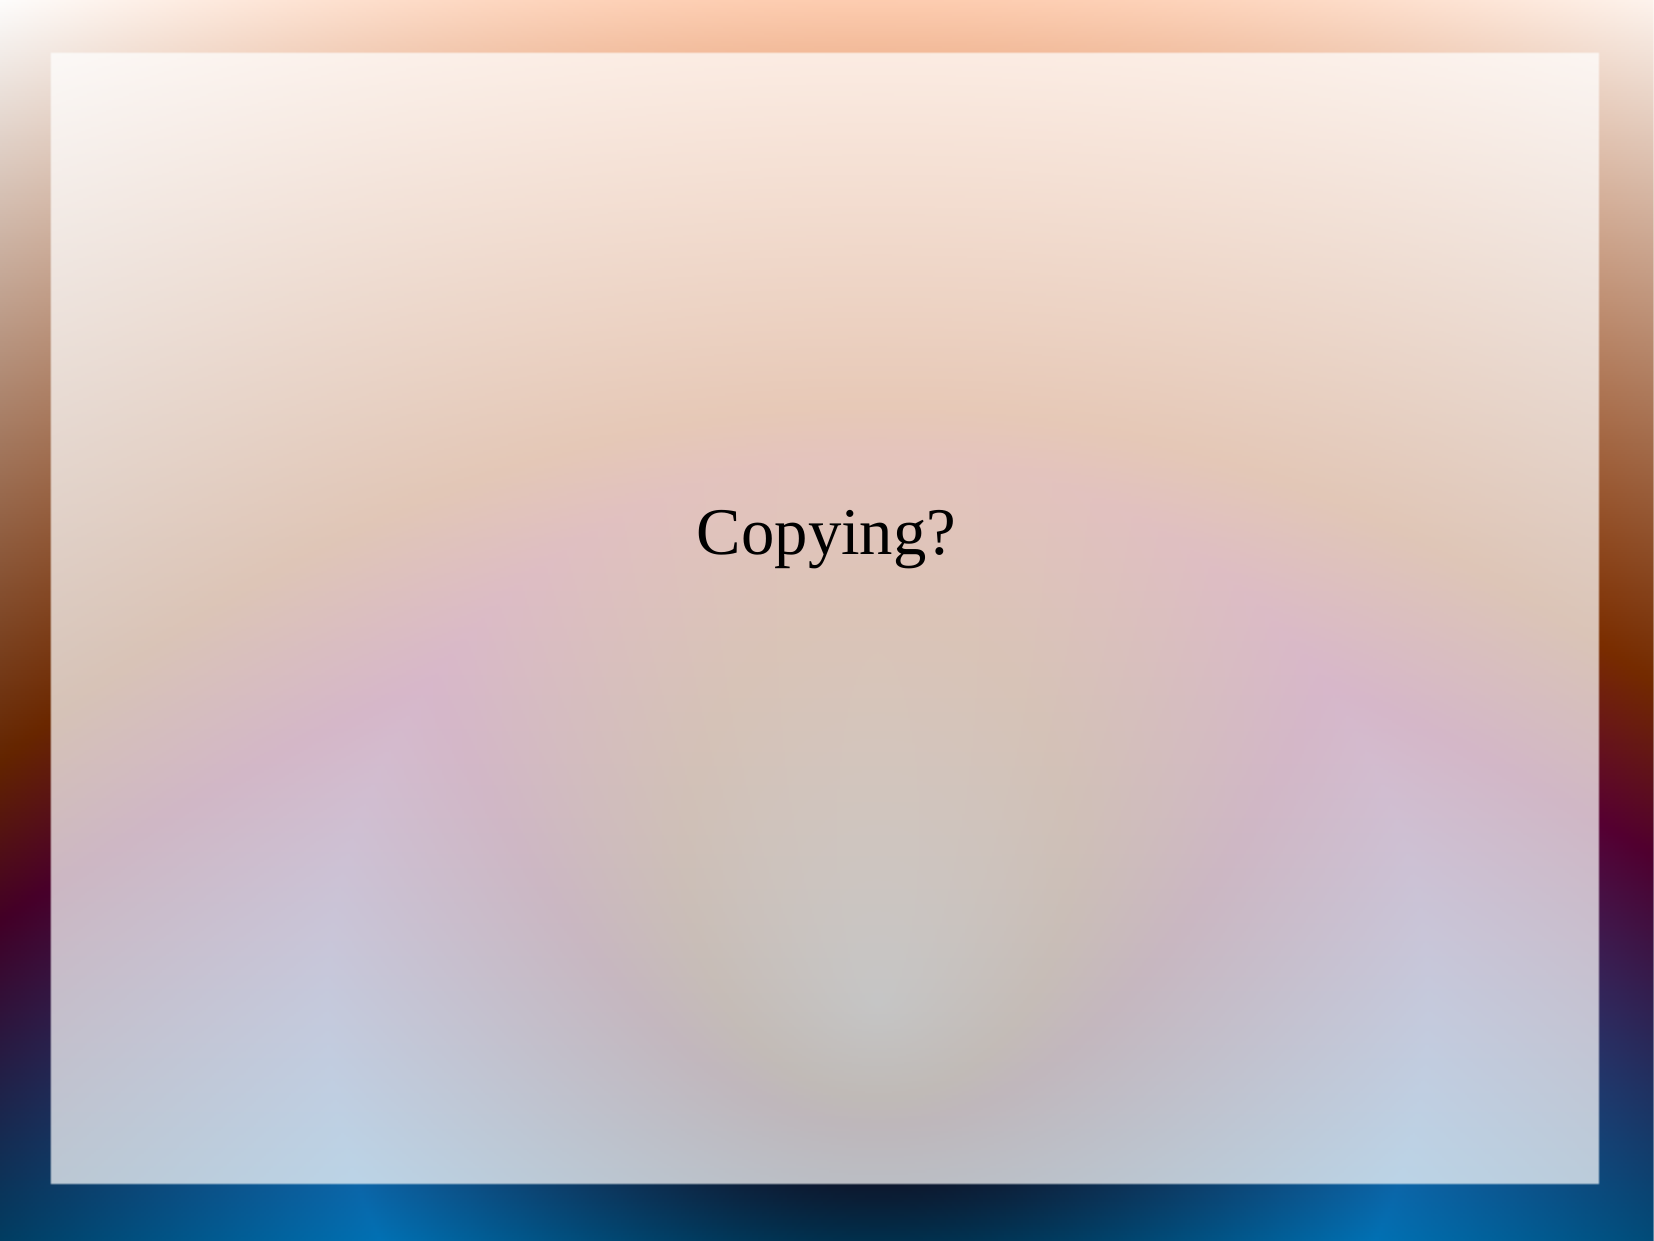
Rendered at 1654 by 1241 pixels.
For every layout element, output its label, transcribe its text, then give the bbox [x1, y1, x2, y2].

subtitle Copying? [82, 55, 1571, 1010]
picture [0, 0, 1654, 1241]
